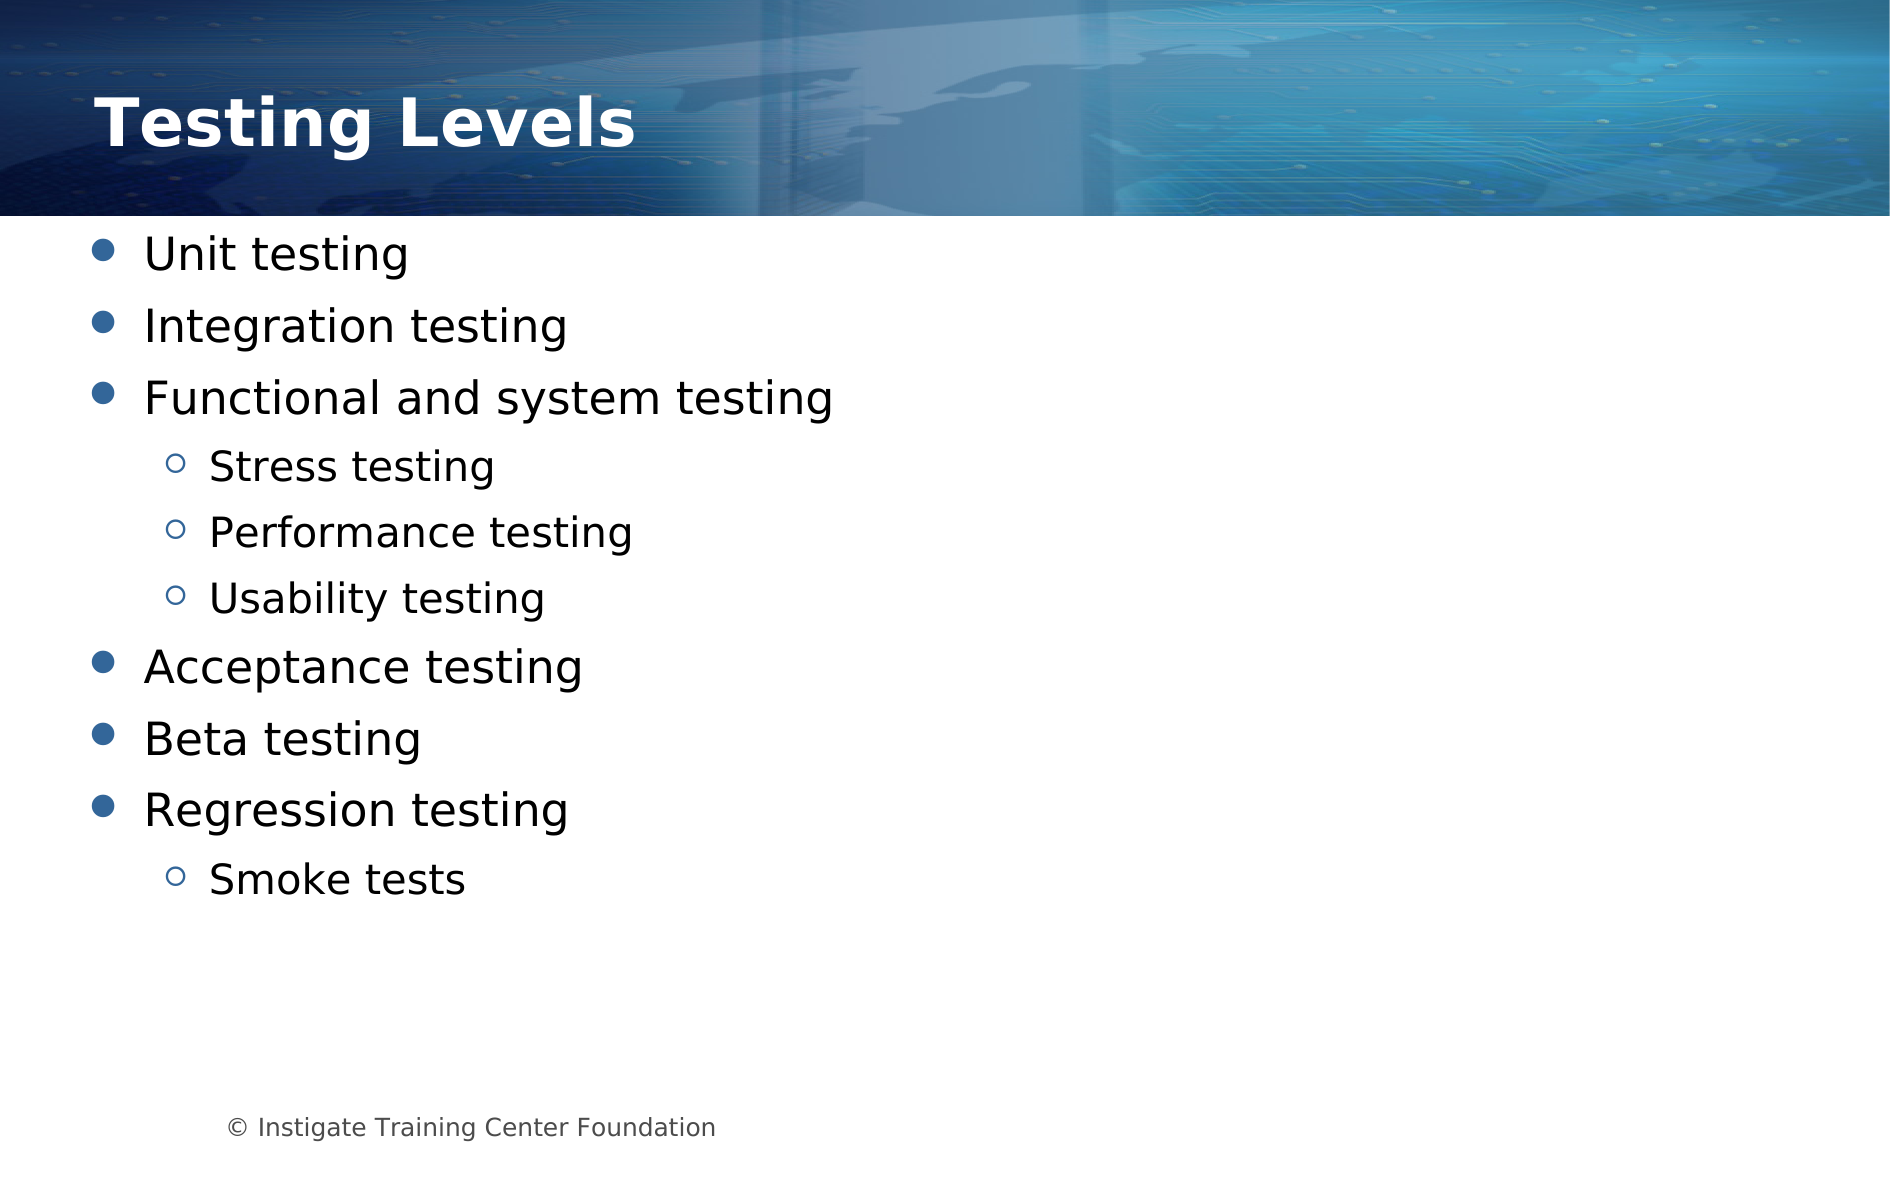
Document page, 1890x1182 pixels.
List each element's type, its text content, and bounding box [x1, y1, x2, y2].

list Unit testing Integration testing Functional and system testing Stress testing Performance testing Usability testing Acceptance testing Beta testing Regression testing Smoke tests [88, 228, 1788, 914]
title Testing Levels [94, 47, 1793, 217]
picture [0, 0, 1890, 216]
